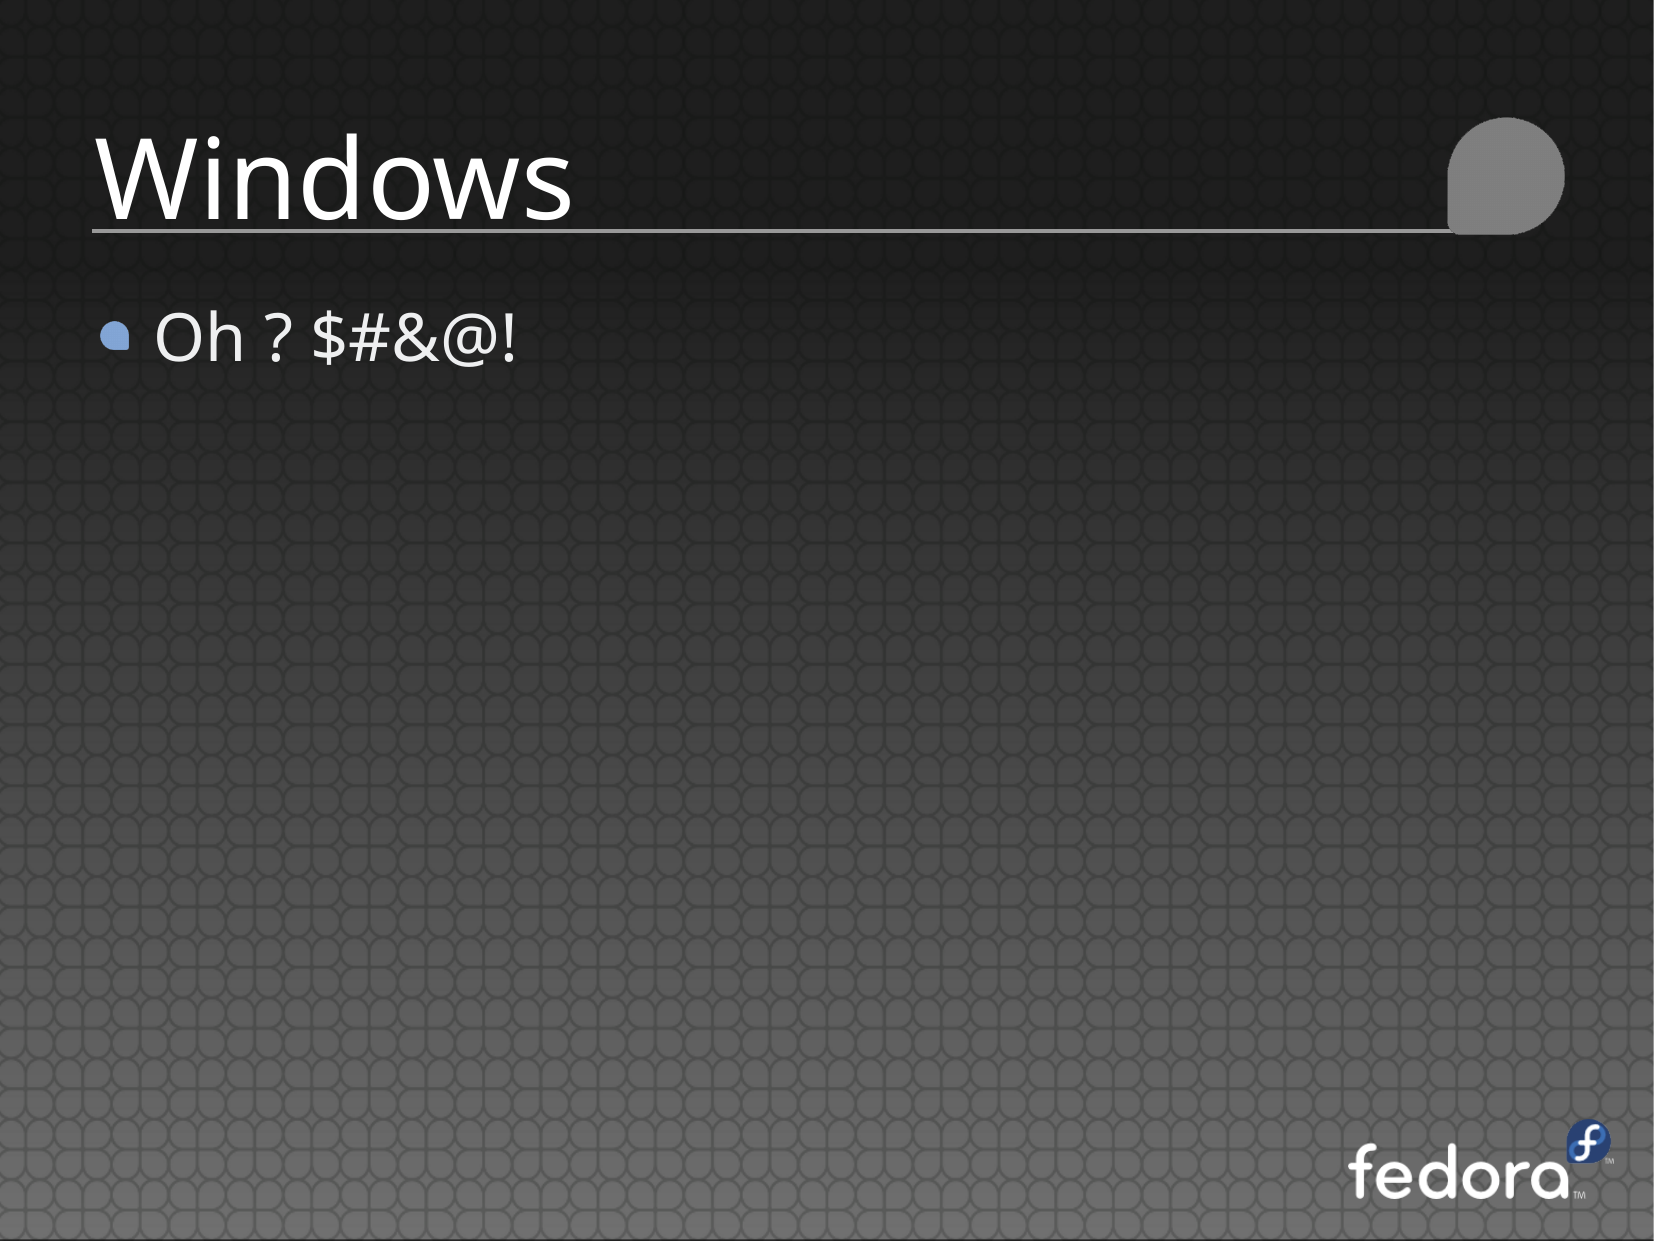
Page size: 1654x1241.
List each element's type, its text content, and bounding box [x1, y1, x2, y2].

list Oh ? $#&@! [82, 290, 1571, 1094]
title Windows [94, 100, 1426, 251]
picture [0, 0, 1654, 1241]
